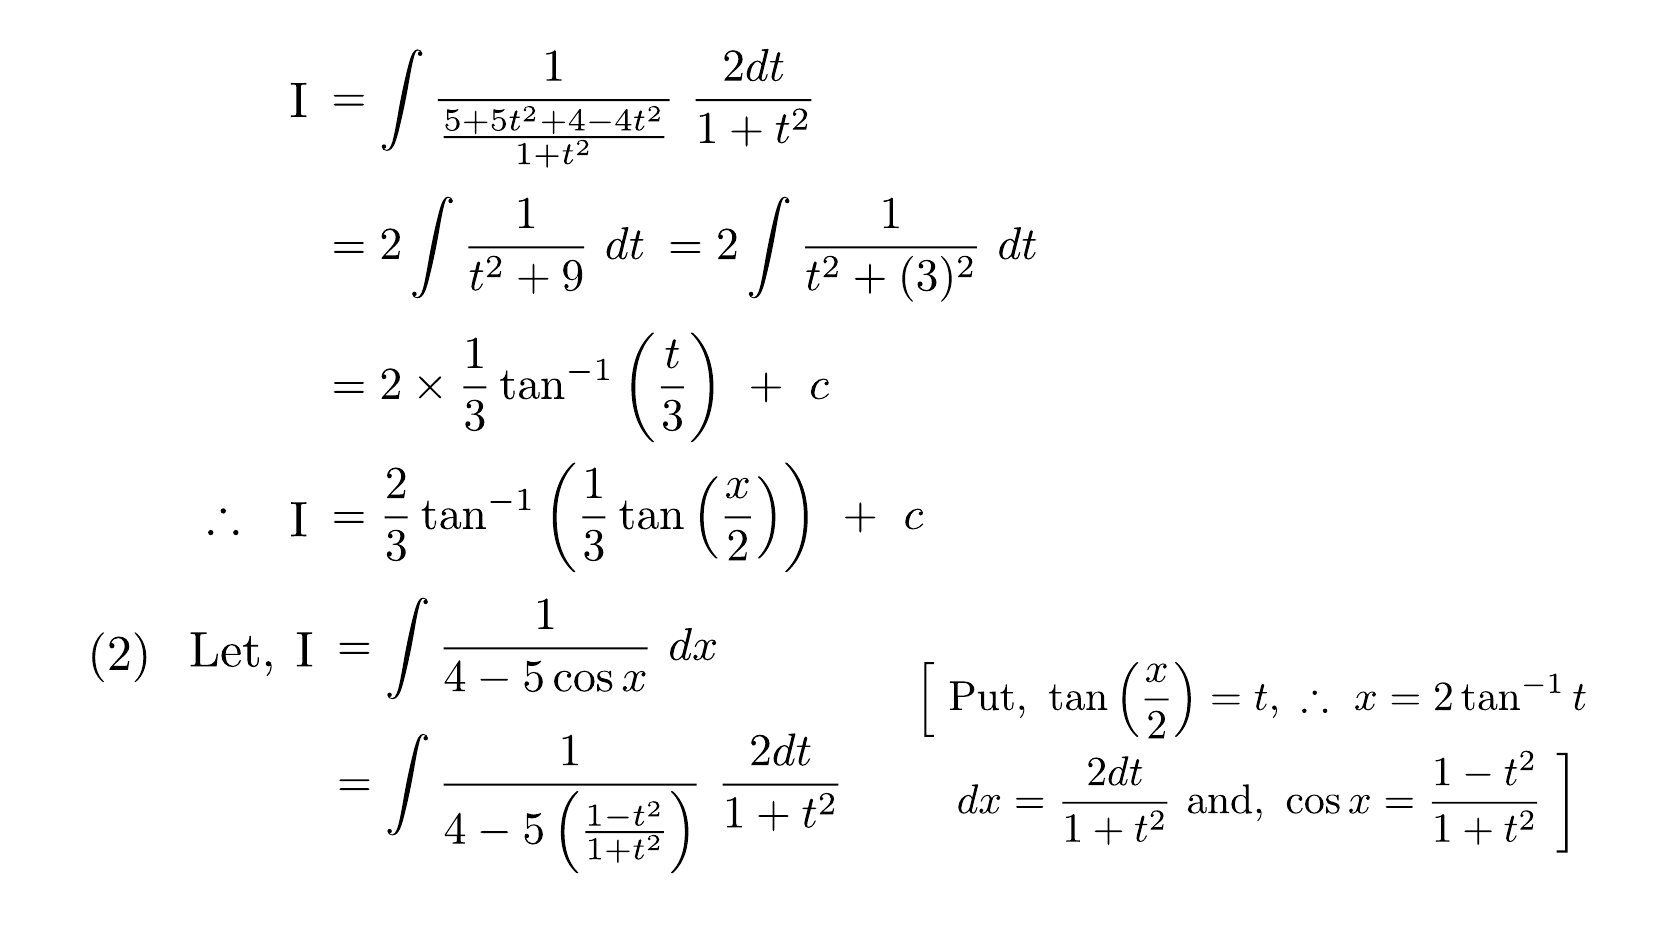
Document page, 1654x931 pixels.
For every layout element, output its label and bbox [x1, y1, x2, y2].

text_box [333, 196, 644, 299]
text_box [190, 632, 272, 677]
title [47, 36, 1607, 898]
text_box [333, 332, 829, 443]
text_box [89, 632, 147, 683]
text_box [290, 82, 307, 118]
text_box [917, 662, 1586, 739]
text_box [291, 502, 307, 537]
text_box [208, 508, 239, 536]
text_box [333, 462, 924, 573]
text_box [296, 632, 313, 667]
text_box [338, 597, 717, 700]
text_box [958, 750, 1568, 853]
text_box [338, 733, 839, 874]
text_box [669, 196, 1037, 302]
text_box [333, 48, 812, 168]
